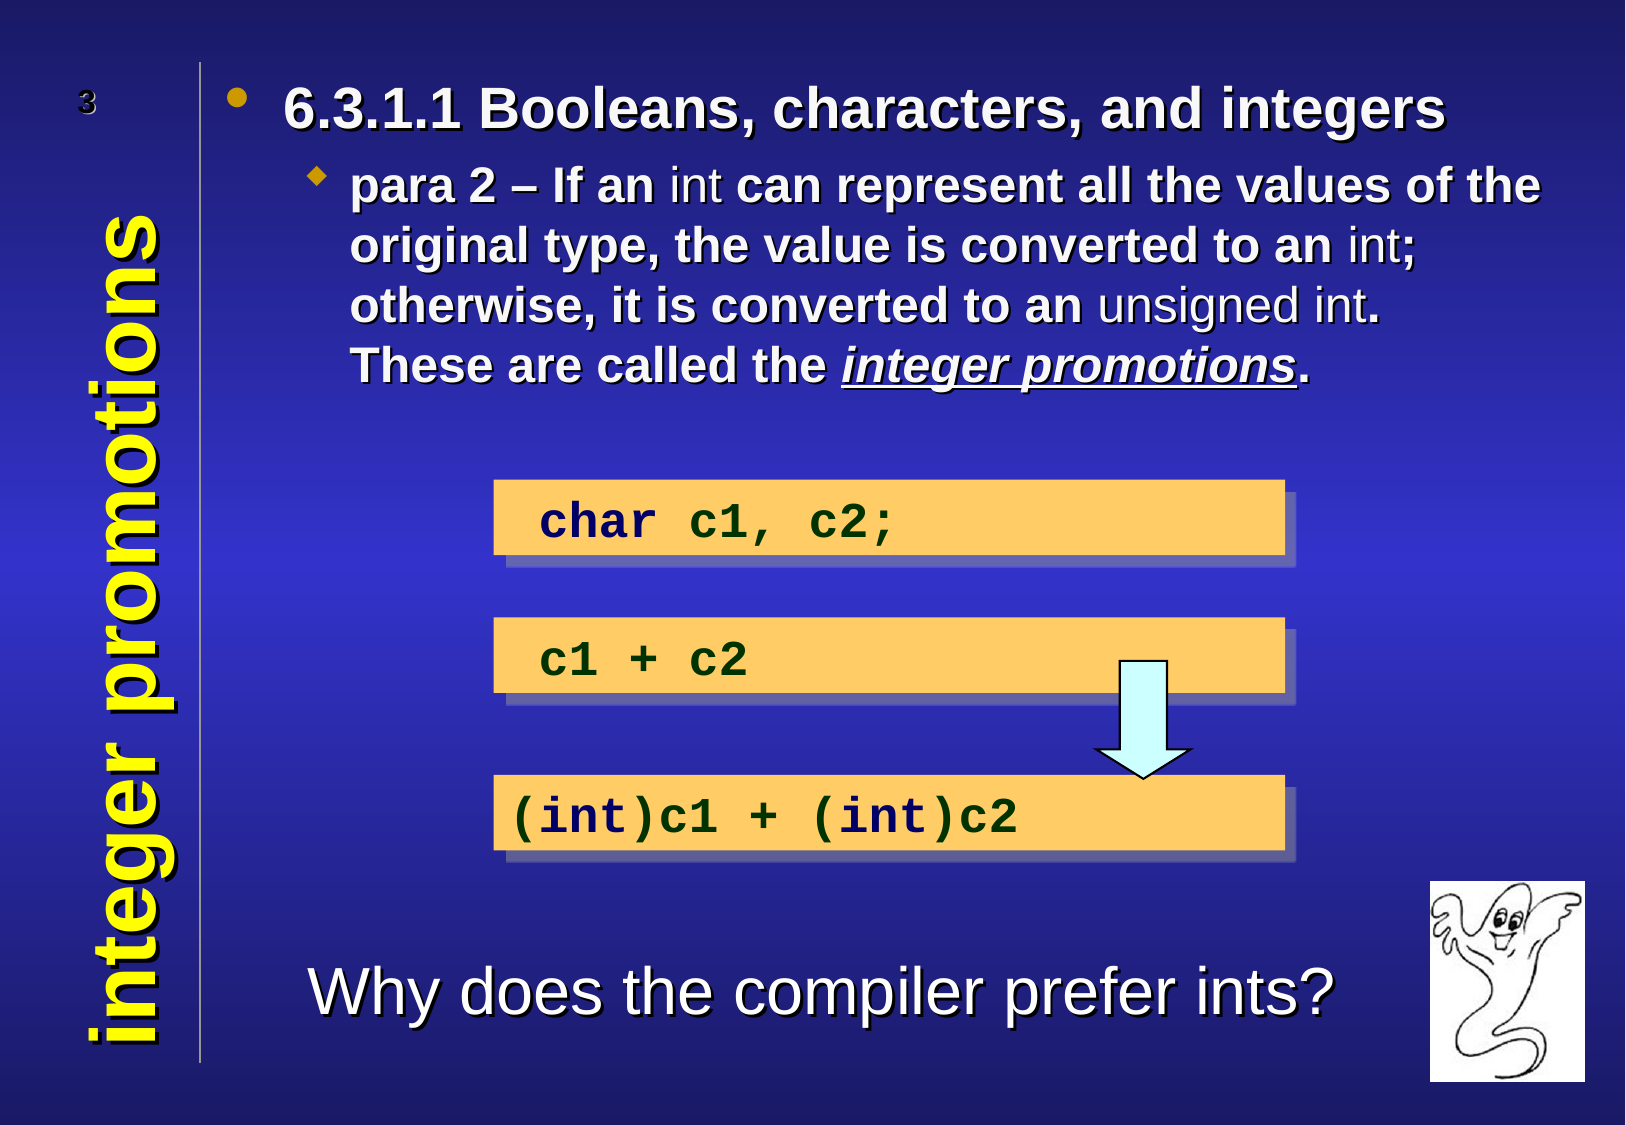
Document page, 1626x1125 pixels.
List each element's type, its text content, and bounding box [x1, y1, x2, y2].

text_box [1096, 660, 1191, 779]
title integer promotions [50, 187, 188, 1063]
picture [1430, 881, 1585, 1083]
text_box c1 + c2 [493, 617, 1286, 693]
list 6.3.1.1 Booleans, characters, and integers para 2 – If an int can represent all the values of the original type, the value is converted to an int; otherwise, it is converted to an unsigned int. These are called the integer promotions. [212, 62, 1593, 1063]
text_box Why does the compiler prefer ints? [292, 939, 1392, 1036]
text_box char c1, c2; [493, 479, 1286, 556]
text_box (int)c1 + (int)c2 [493, 774, 1286, 851]
